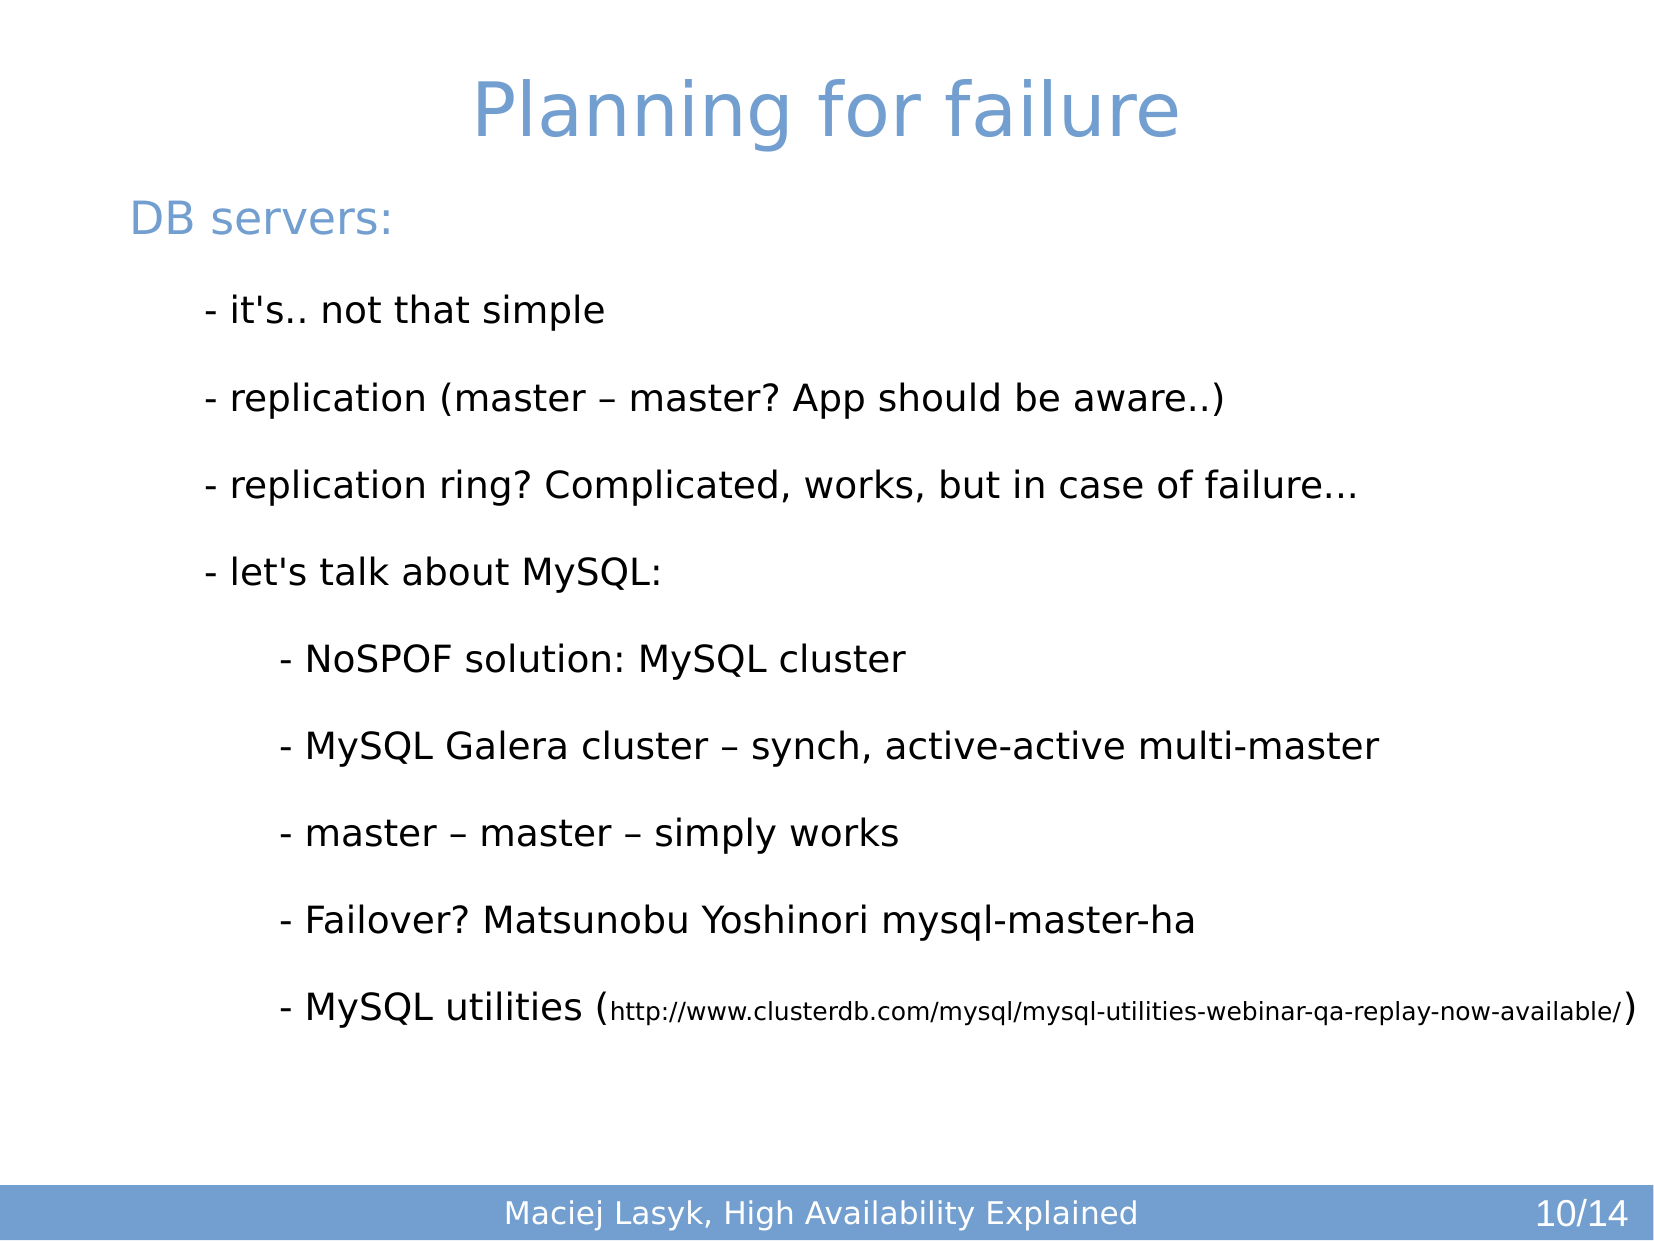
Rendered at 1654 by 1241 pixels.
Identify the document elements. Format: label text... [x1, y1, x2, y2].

text_box Planning for failure [456, 60, 1197, 163]
text_box DB servers: - it's.. not that simple - replication (master – master? App should be aware..) - replication ring? Complicated, works, but in case of failure... - let's talk about MySQL: - NoSPOF solution: MySQL cluster - MySQL Galera cluster – synch, active-active multi-master - master – master – simply works - Failover? Matsunobu Yoshinori mysql-master-ha - MySQL utilities (http://www.clusterdb.com/mysql/mysql-utilities-webinar-qa-replay-now-available/) [114, 185, 1652, 1037]
text_box Maciej Lasyk, High Availability Explained [489, 1188, 1165, 1240]
text_box [1644, 1185, 1654, 1241]
text_box [0, 1185, 1509, 1241]
text_box 10/14 [1509, 1185, 1644, 1241]
